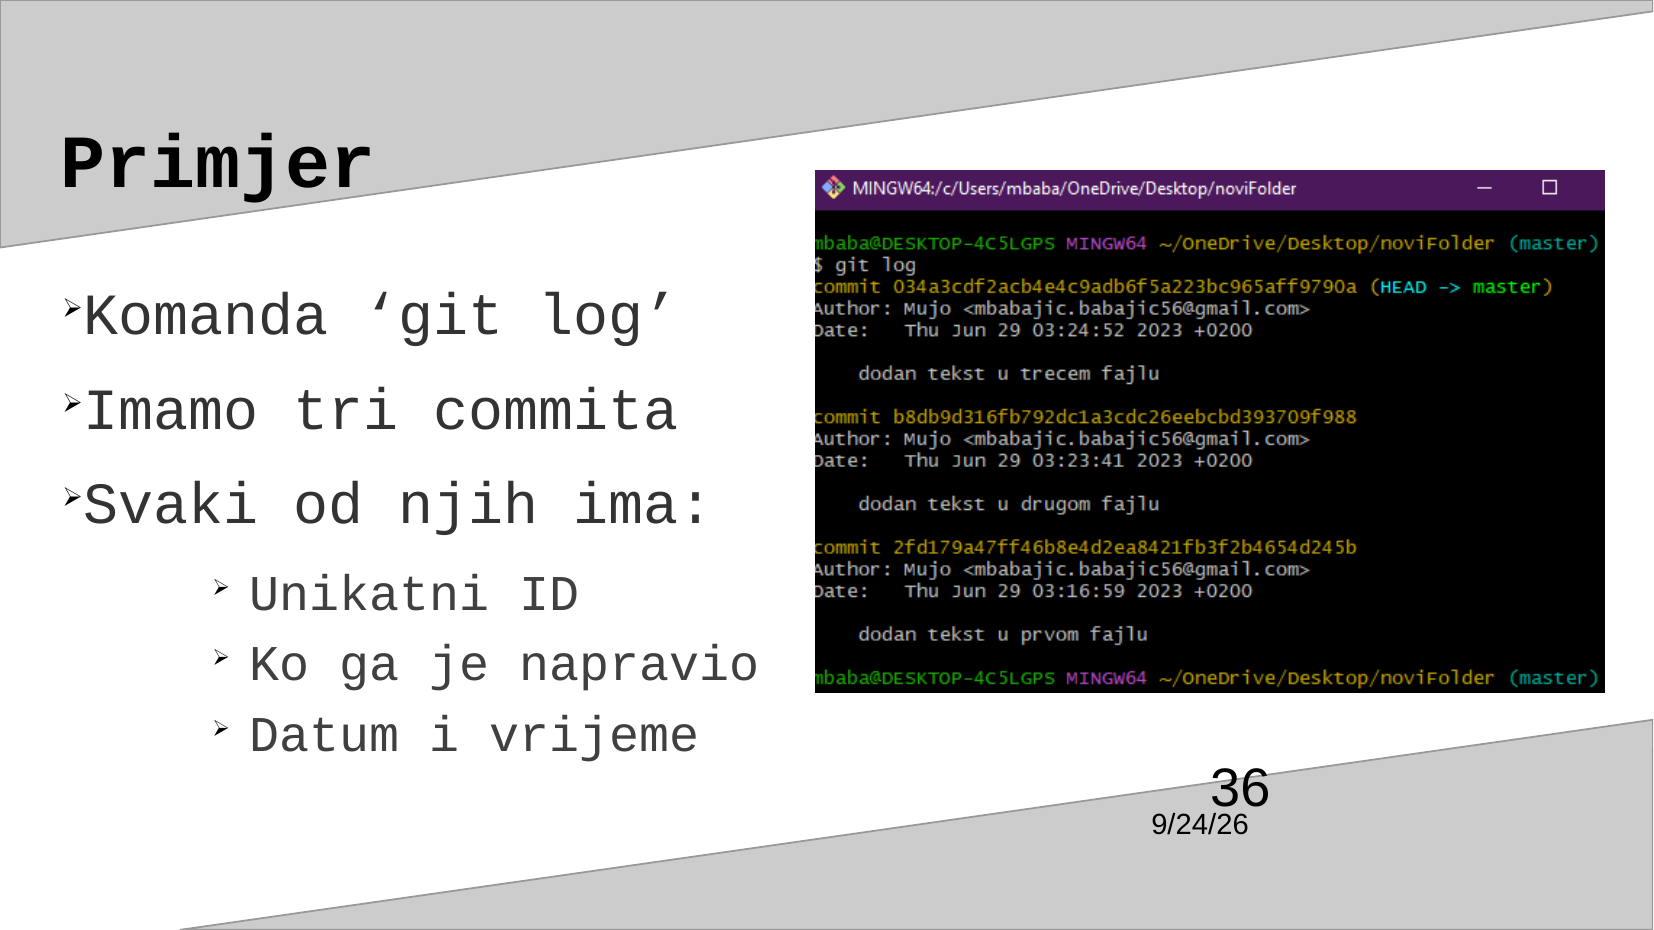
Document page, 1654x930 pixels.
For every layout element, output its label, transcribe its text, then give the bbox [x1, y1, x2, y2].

text_box Komanda ‘git log’ Imamo tri commita Svaki od njih ima: Unikatni ID Ko ga je napravio Datum i vrijeme [62, 276, 1228, 838]
text_box 7/1/2023 [1151, 817, 1624, 871]
text_box [1228, 752, 1624, 817]
picture [815, 170, 1605, 693]
text_box Primjer [60, 112, 1538, 203]
